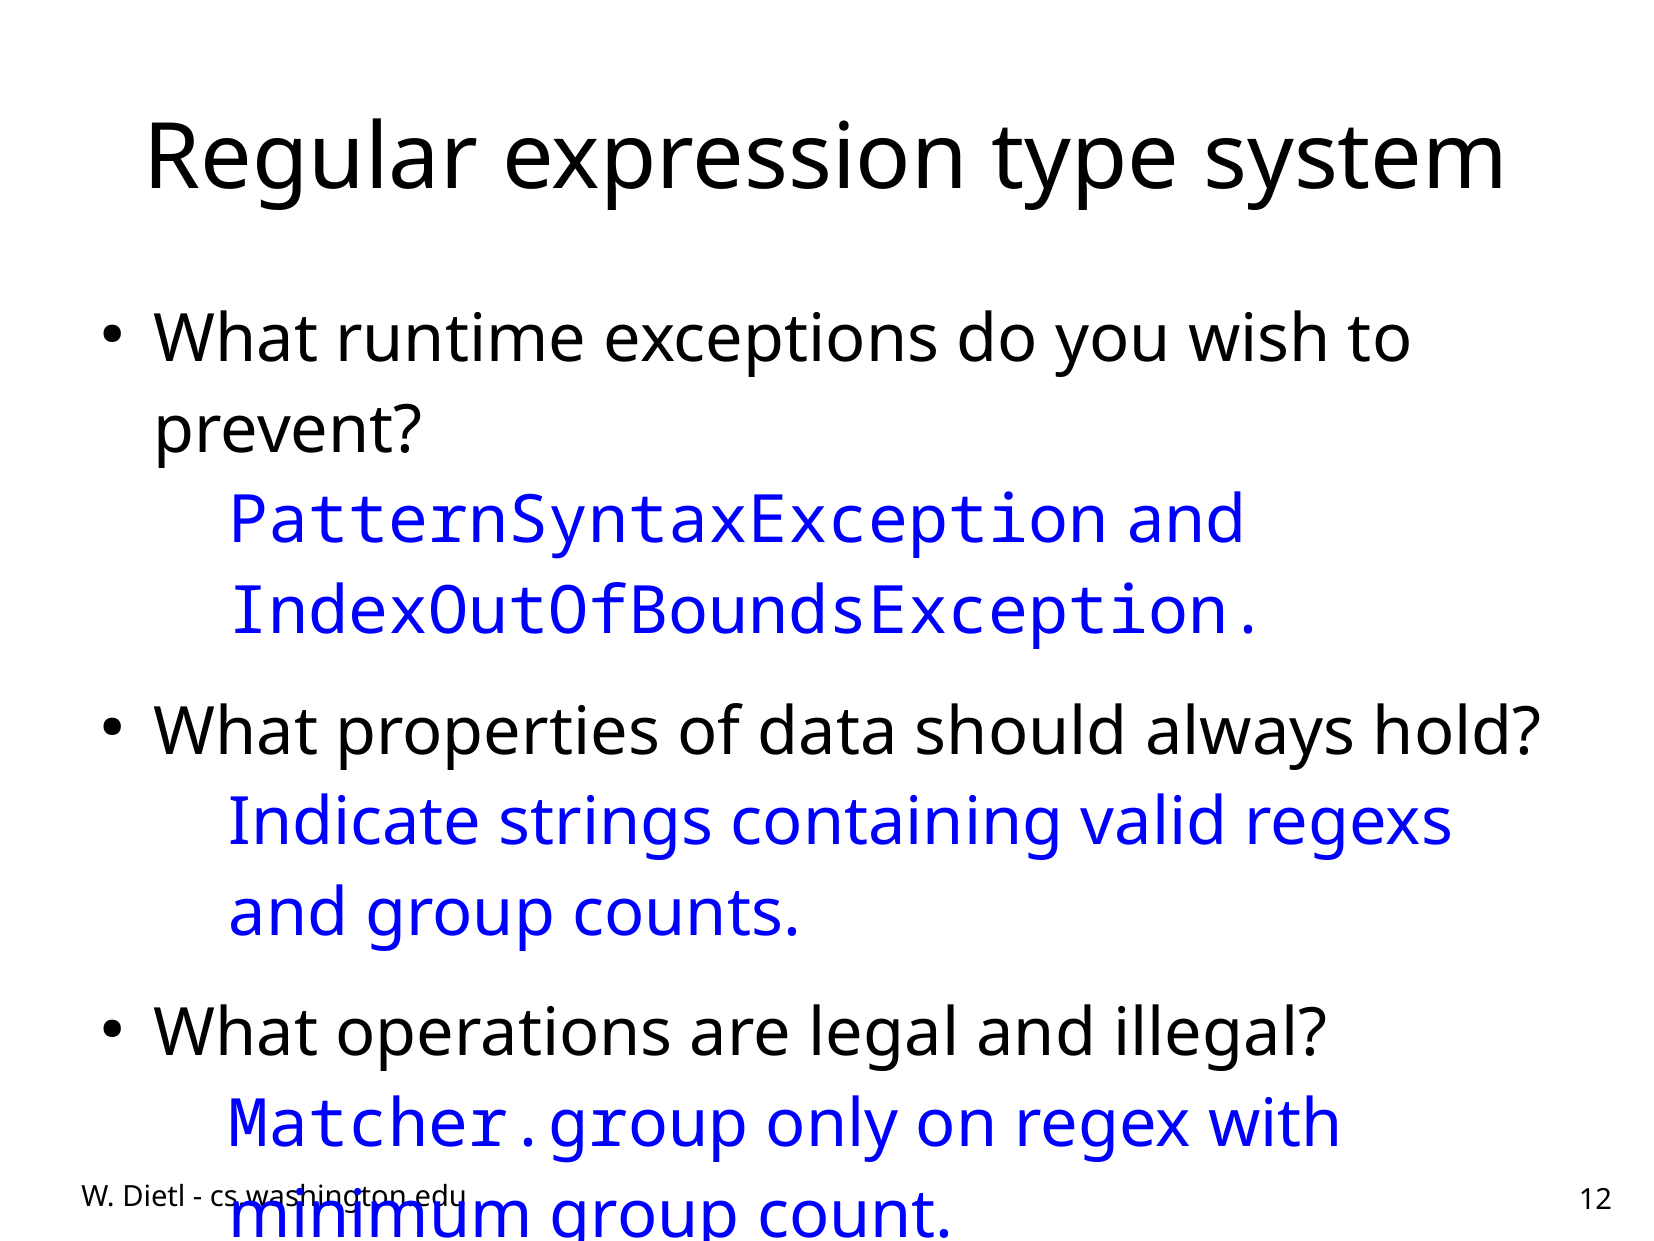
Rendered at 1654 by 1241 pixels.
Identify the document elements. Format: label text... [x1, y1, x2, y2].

list What runtime exceptions do you wish to prevent? PatternSyntaxException and IndexOutOfBoundsException. What properties of data should always hold? Indicate strings containing valid regexs and group counts. What operations are legal and illegal? Matcher.group only on regex with minimum group count. [82, 290, 1571, 1128]
title Regular expression type system [82, 49, 1571, 257]
